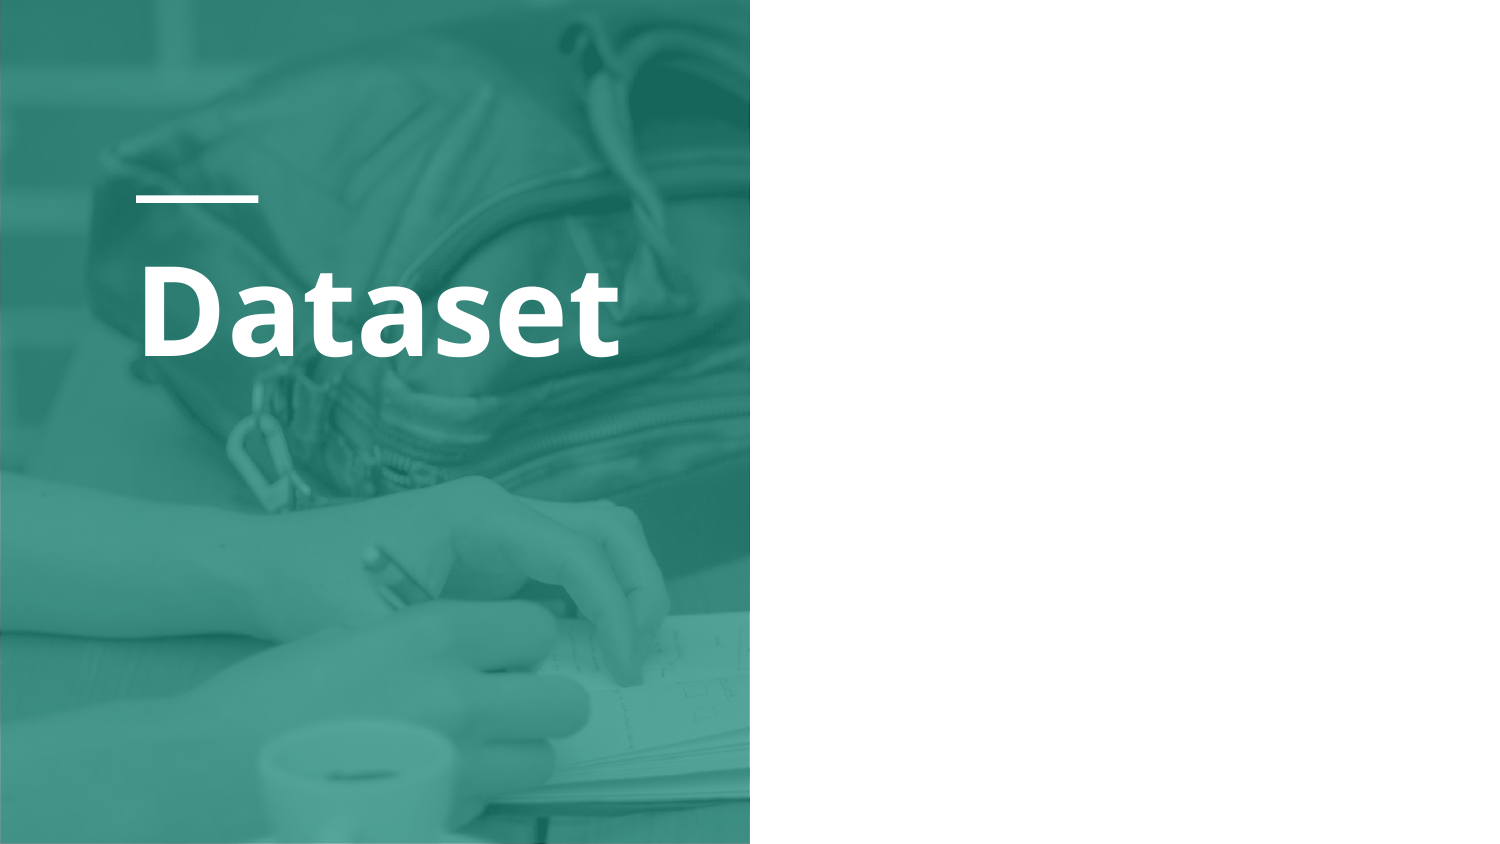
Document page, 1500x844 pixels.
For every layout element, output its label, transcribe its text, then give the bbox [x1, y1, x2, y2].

title Dataset [119, 216, 662, 494]
